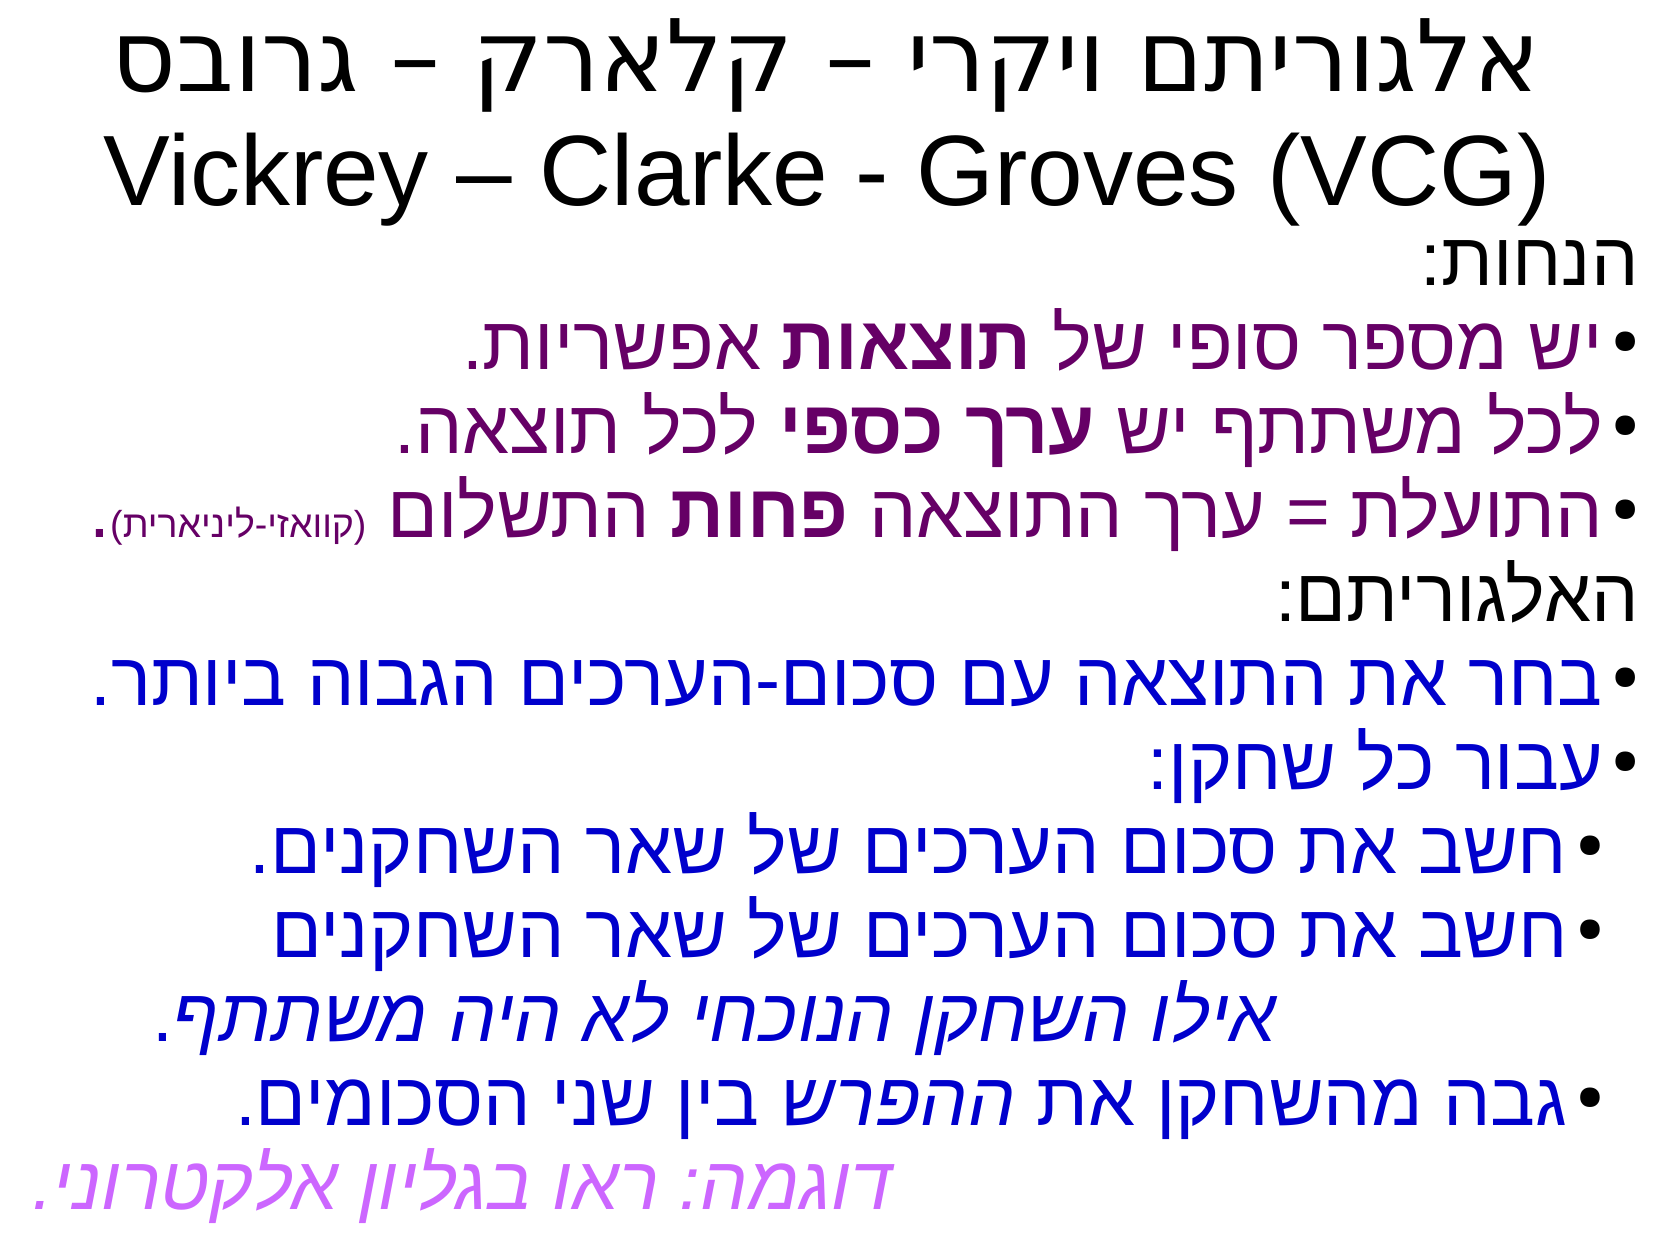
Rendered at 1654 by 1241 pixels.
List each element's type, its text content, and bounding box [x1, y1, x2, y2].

title אלגוריתם ויקרי – קלארק – גרובס Vickrey – Clarke - Groves (VCG) [0, 0, 1654, 227]
text_box הנחות: יש מספר סופי של תוצאות אפשריות. לכל משתתף יש ערך כספי לכל תוצאה. התועלת = ערך התוצאה פחות התשלום (קוואזי-ליניארית). האלגוריתם: בחר את התוצאה עם סכום-הערכים הגבוה ביותר. עבור כל שחקן: חשב את סכום הערכים של שאר השחקנים. חשב את סכום הערכים של שאר השחקנים אילו השחקן הנוכחי לא היה משתתף. גבה מהשחקן את ההפרש בין שני הסכומים. דוגמה: ראו בגליון אלקטרוני. [17, 210, 1654, 1241]
